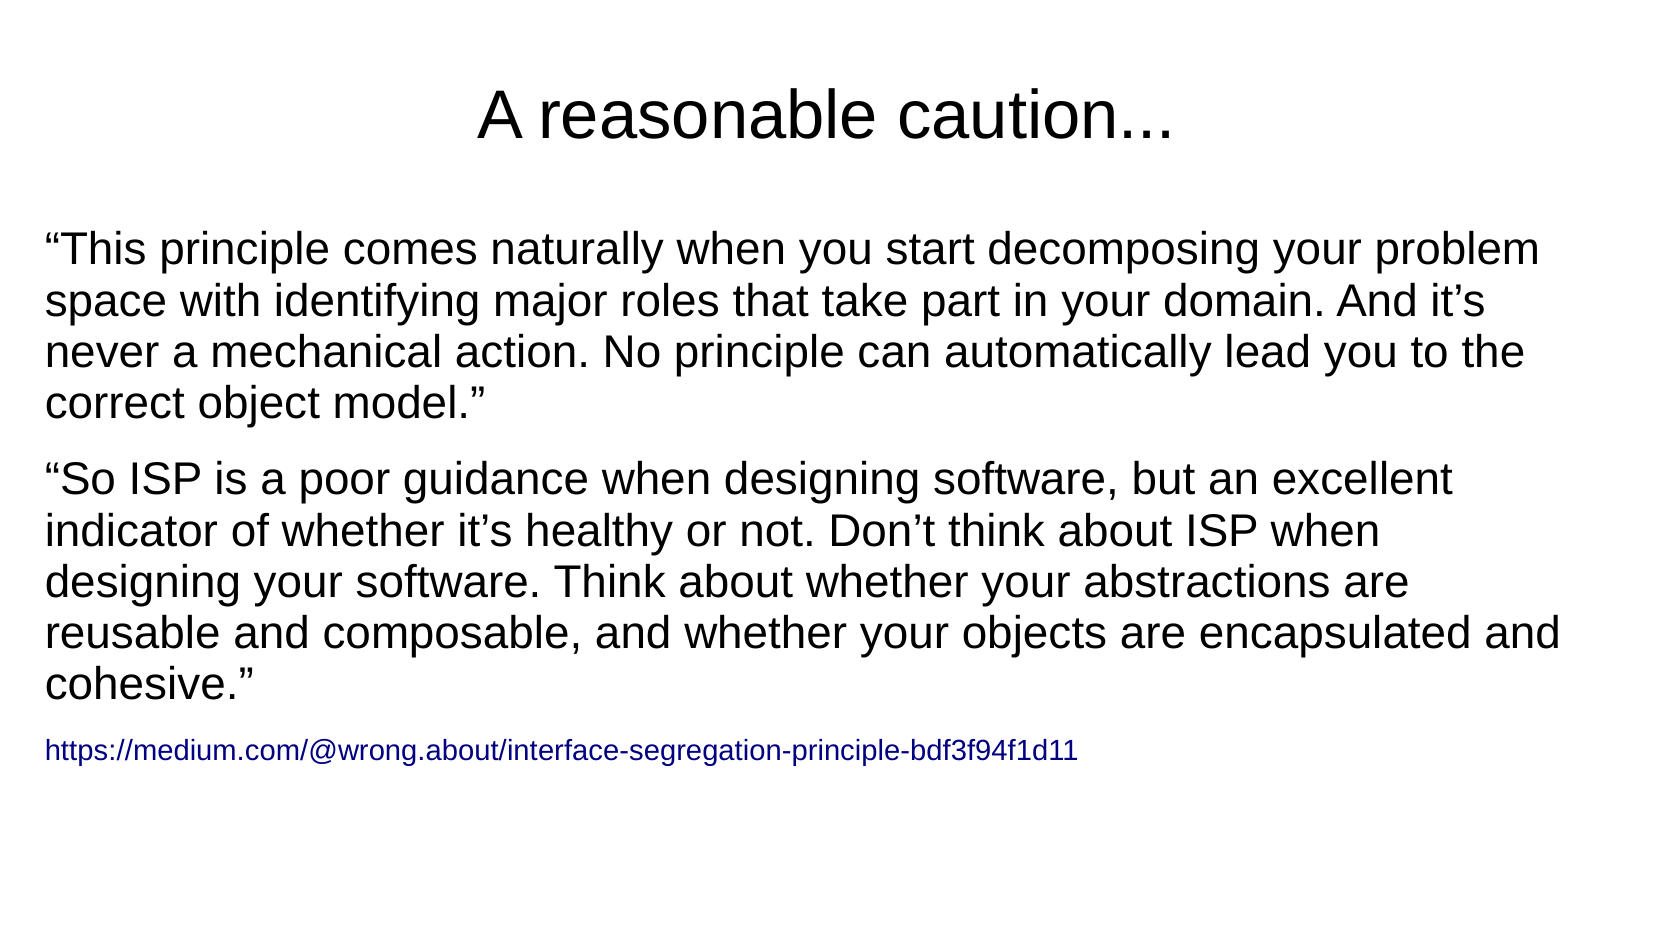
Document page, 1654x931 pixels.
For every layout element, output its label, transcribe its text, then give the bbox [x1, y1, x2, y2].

text_box “This principle comes naturally when you start decomposing your problem space with identifying major roles that take part in your domain. And it’s never a mechanical action. No principle can automatically lead you to the correct object model.” “So ISP is a poor guidance when designing software, but an excellent indicator of whether it’s healthy or not. Don’t think about ISP when designing your software. Think about whether your abstractions are reusable and composable, and whether your objects are encapsulated and cohesive.” https://medium.com/@wrong.about/interface-segregation-principle-bdf3f94f1d11 [30, 215, 1593, 823]
title A reasonable caution... [82, 37, 1571, 193]
